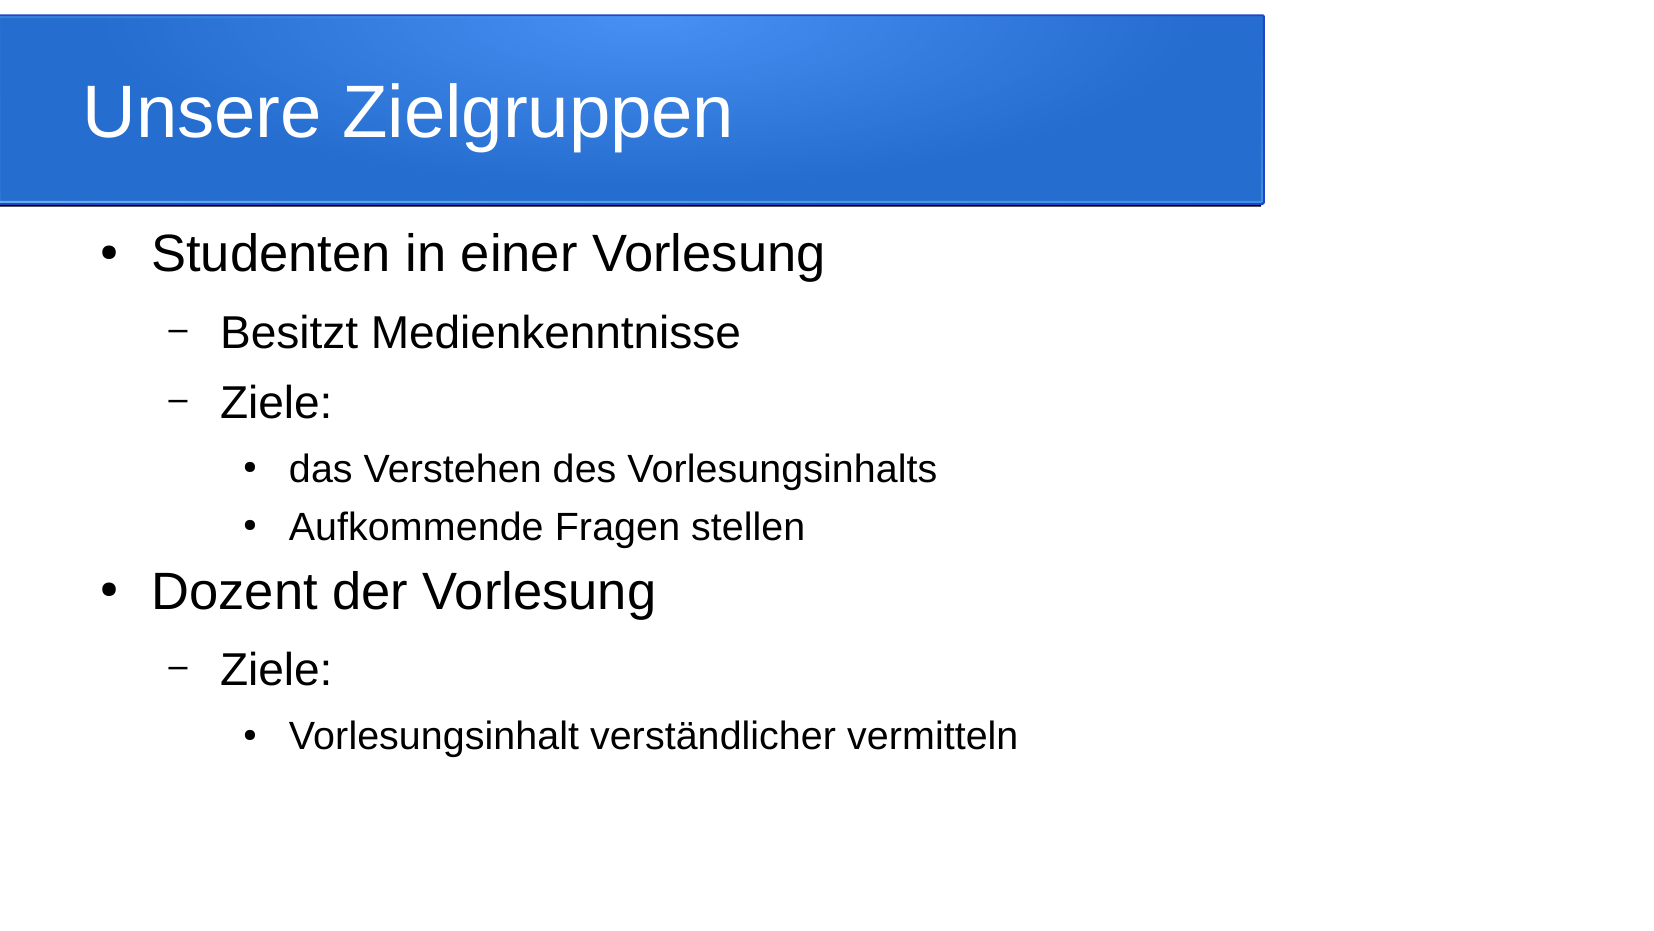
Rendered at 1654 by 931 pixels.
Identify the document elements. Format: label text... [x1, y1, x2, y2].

list Studenten in einer Vorlesung Besitzt Medienkenntnisse Ziele: das Verstehen des Vorlesungsinhalts Aufkommende Fragen stellen Dozent der Vorlesung Ziele: Vorlesungsinhalt verständlicher vermitteln [82, 224, 1571, 764]
title Unsere Zielgruppen [82, 35, 1235, 189]
